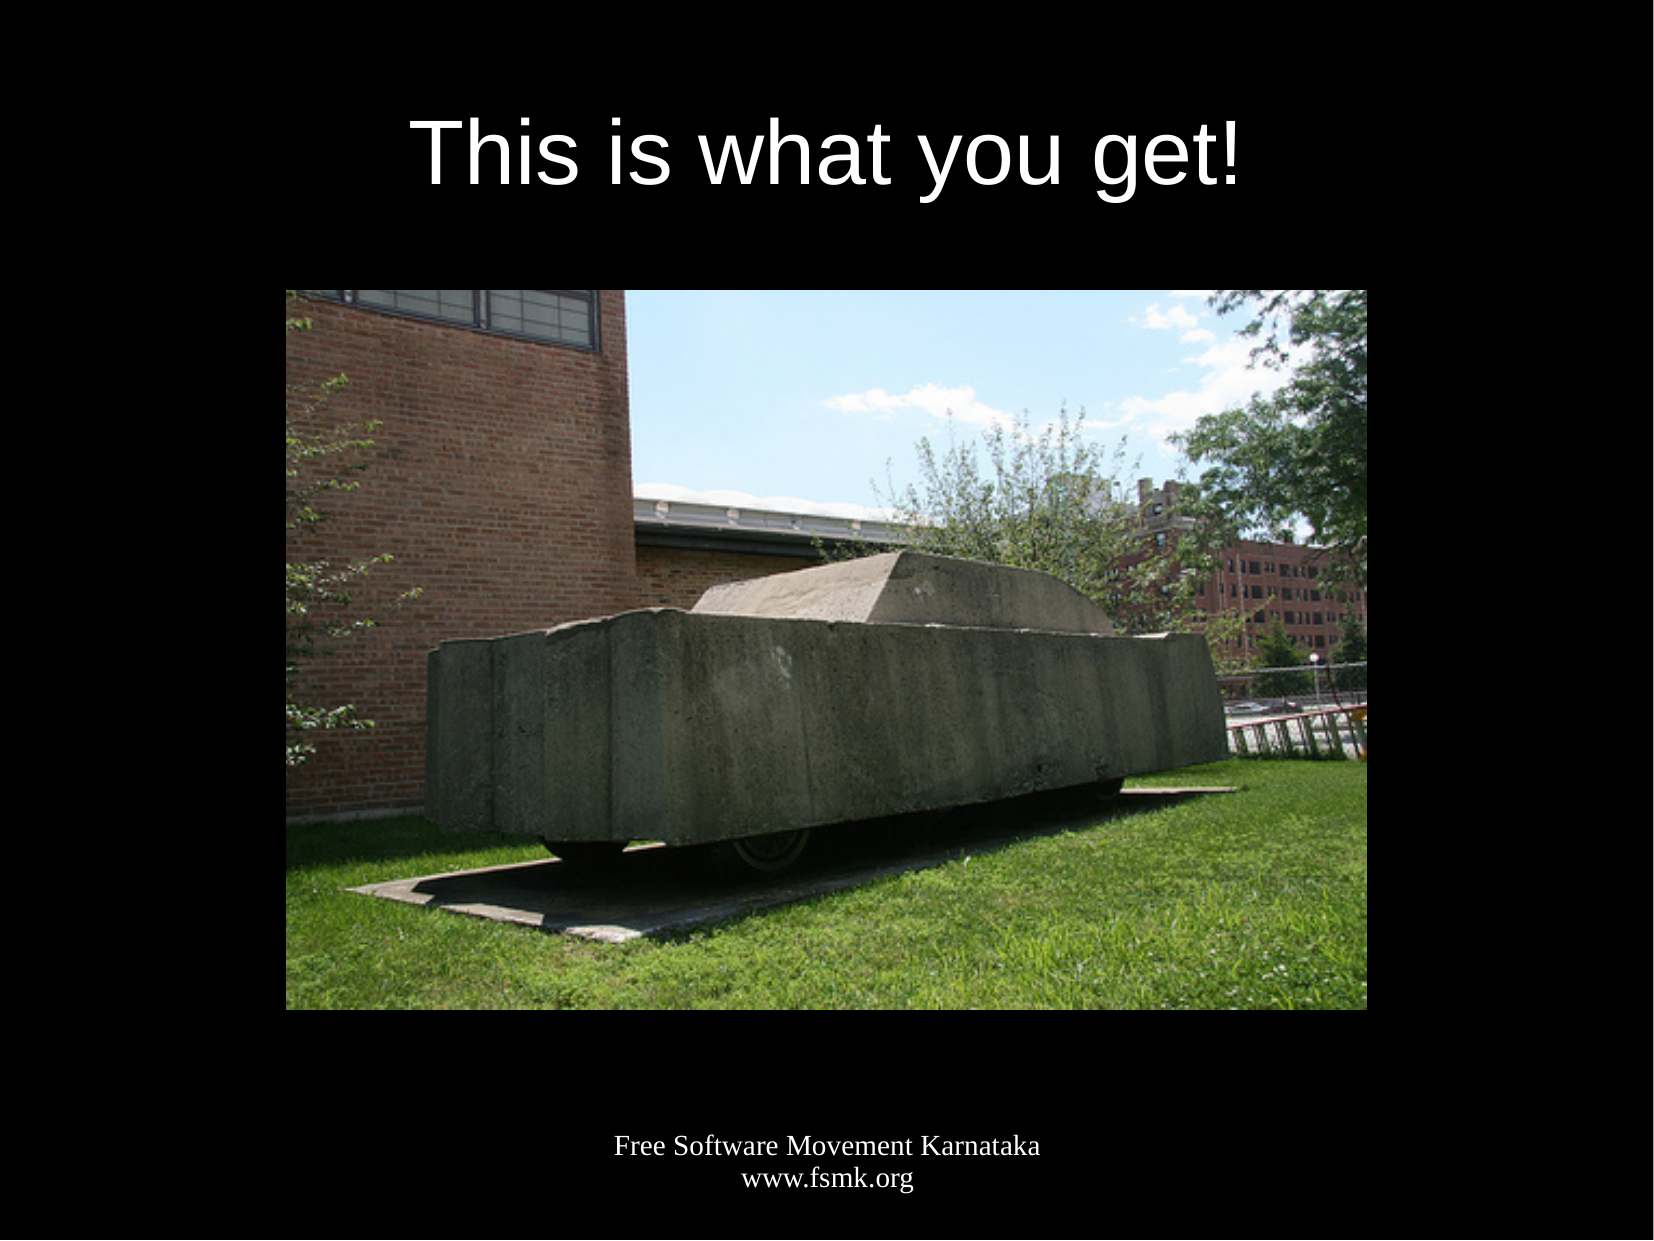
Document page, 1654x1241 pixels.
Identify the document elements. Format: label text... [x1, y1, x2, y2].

title This is what you get! [82, 49, 1571, 257]
picture [286, 290, 1367, 1010]
